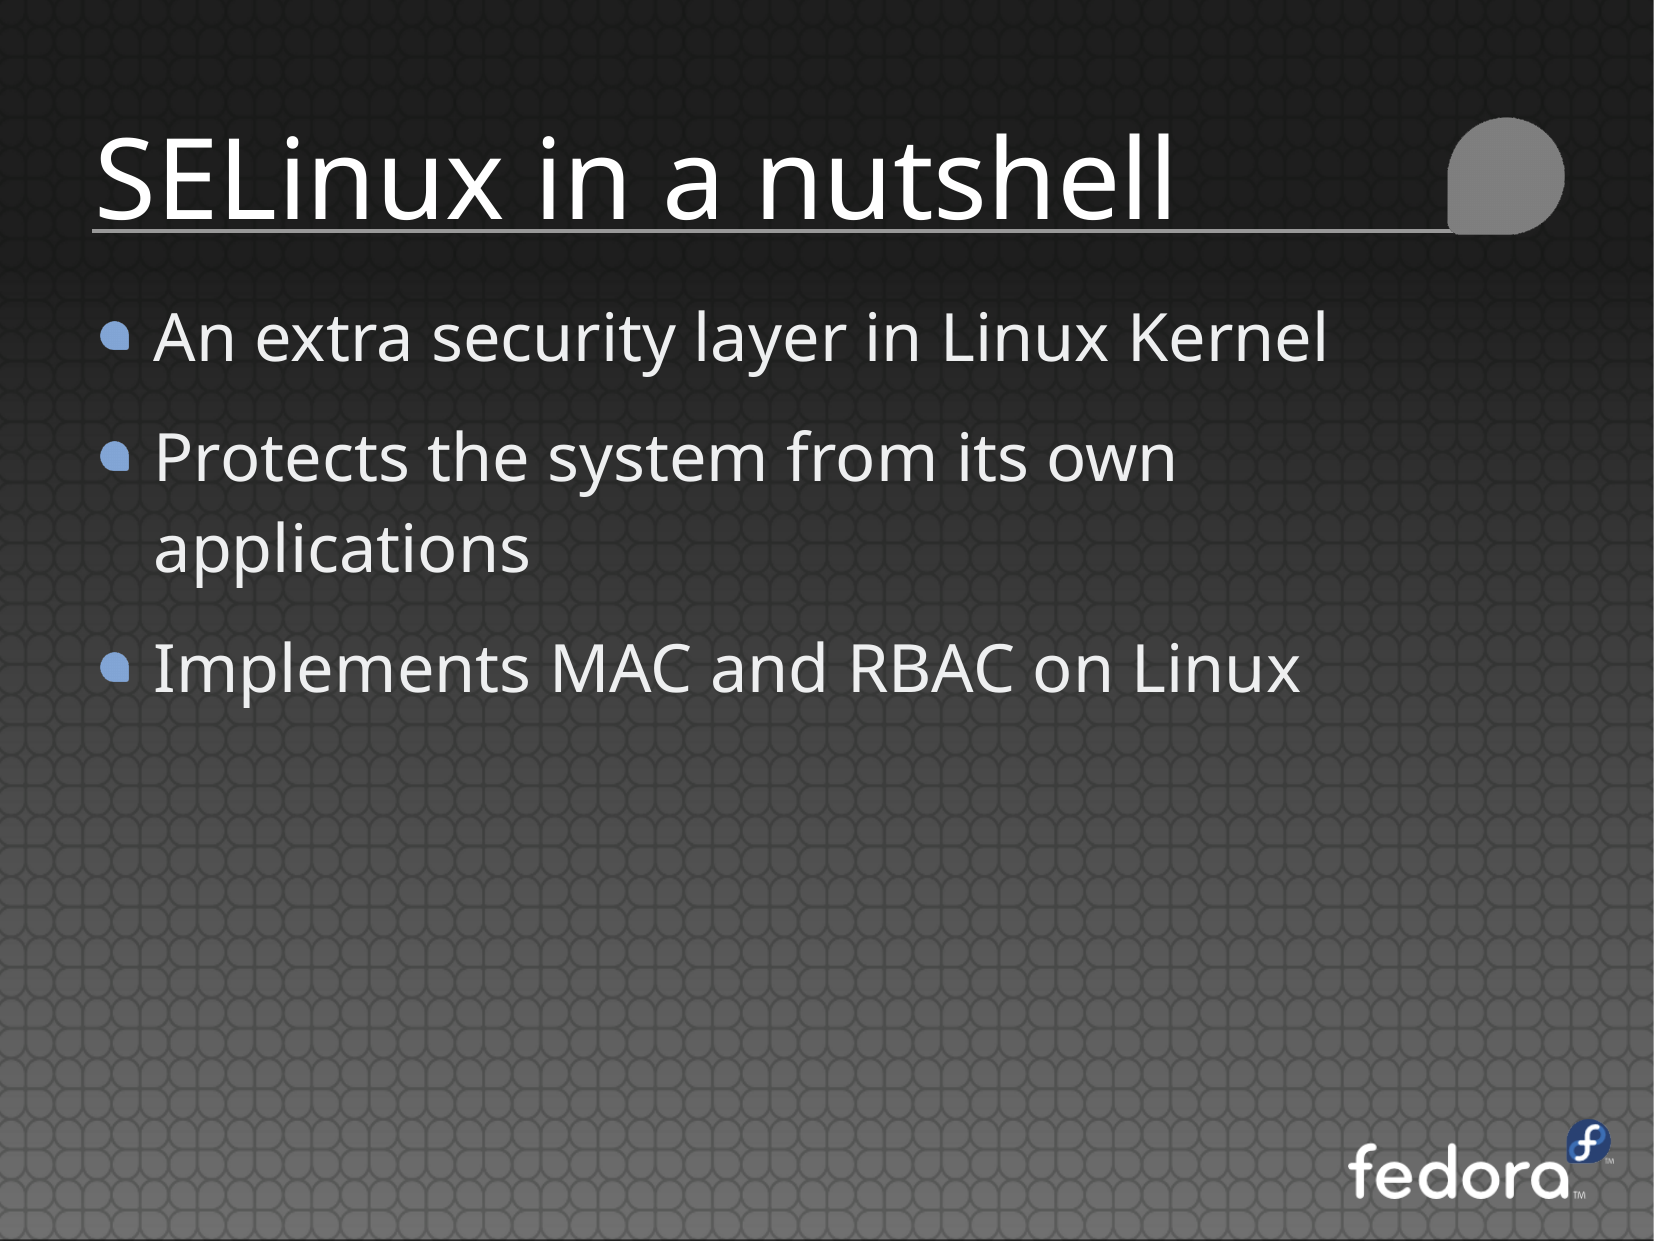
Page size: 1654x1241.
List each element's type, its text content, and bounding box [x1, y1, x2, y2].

title SELinux in a nutshell [94, 100, 1426, 251]
list An extra security layer in Linux Kernel Protects the system from its own applications Implements MAC and RBAC on Linux [82, 290, 1571, 1094]
picture [0, 0, 1654, 1241]
